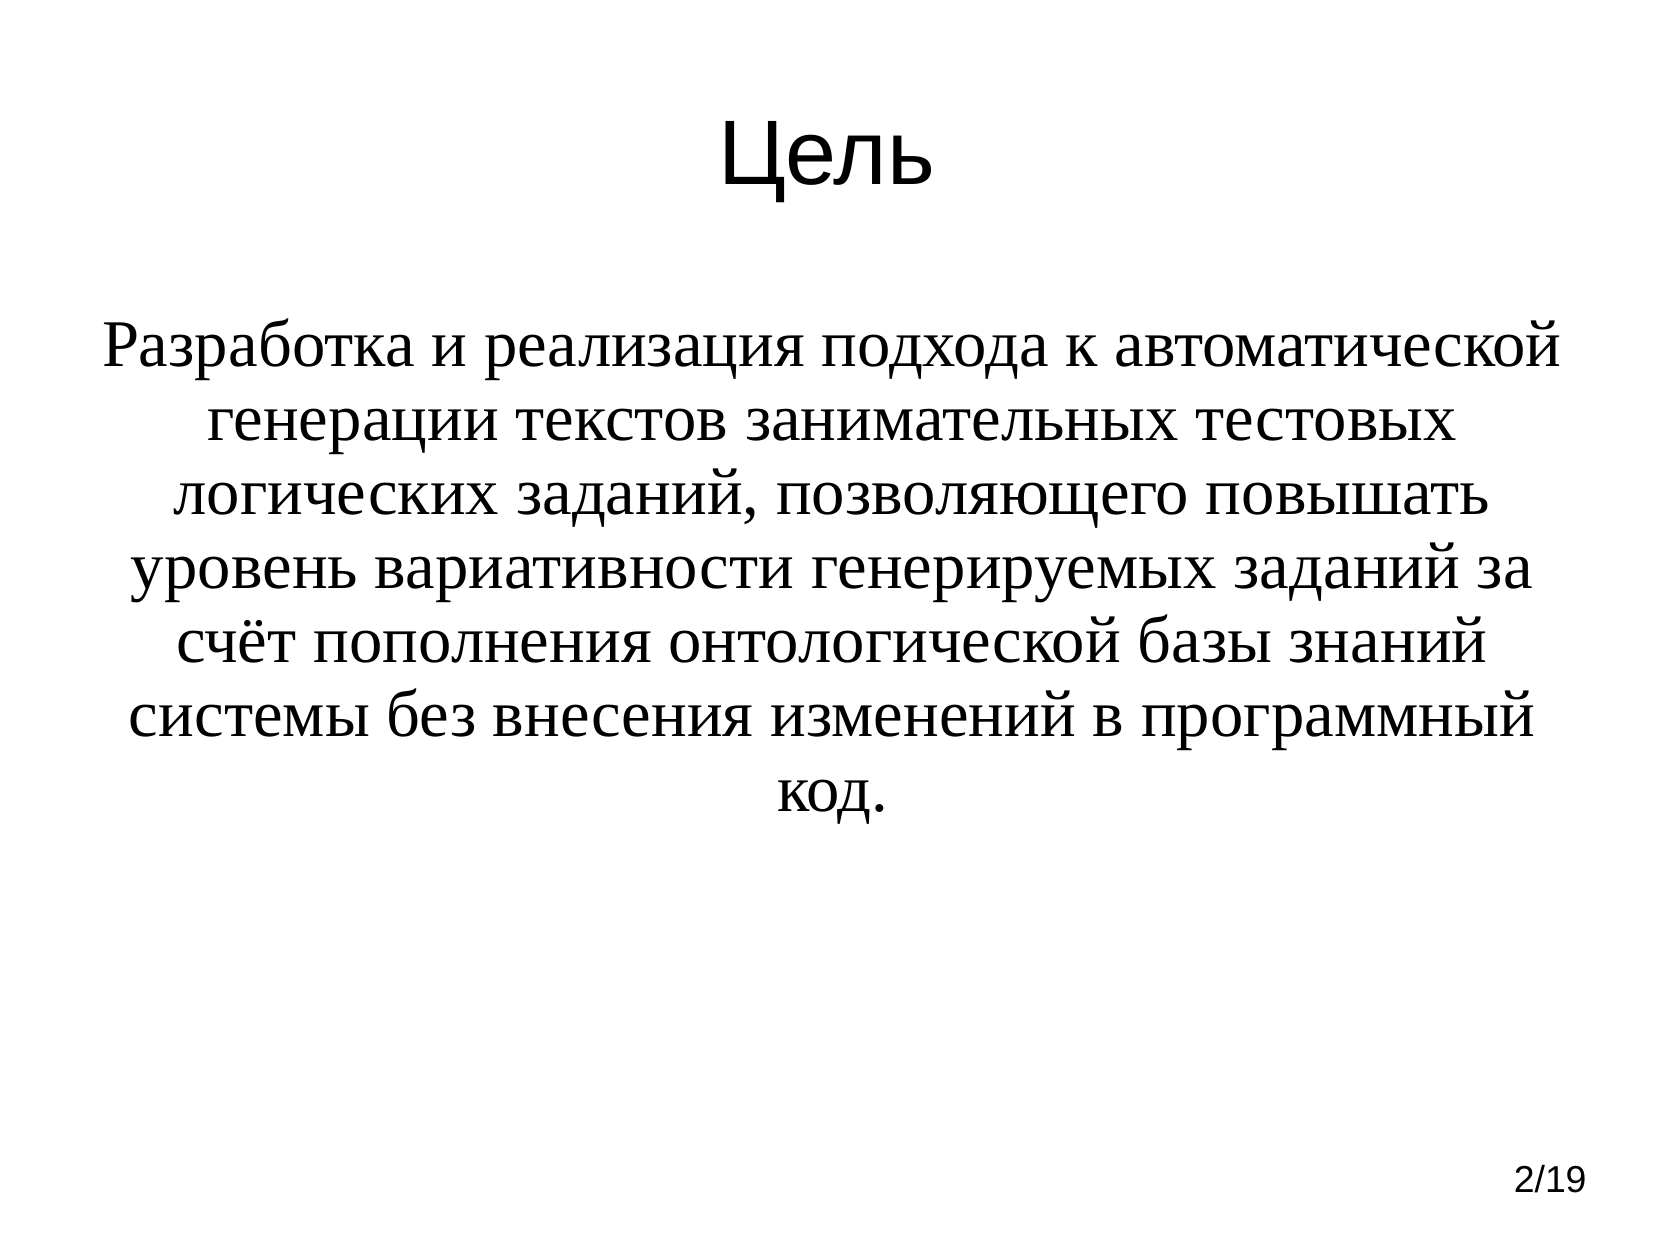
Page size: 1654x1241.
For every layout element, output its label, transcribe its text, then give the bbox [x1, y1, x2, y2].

list Разработка и реализация подхода к автоматической генерации текстов занимательных тестовых логических заданий, позволяющего повышать уровень вариативности генерируемых заданий за счёт пополнения онтологической базы знаний системы без внесения изменений в программный код. [88, 307, 1577, 1075]
title Цель [82, 49, 1571, 257]
text_box <номер>/19 [1476, 1151, 1625, 1241]
